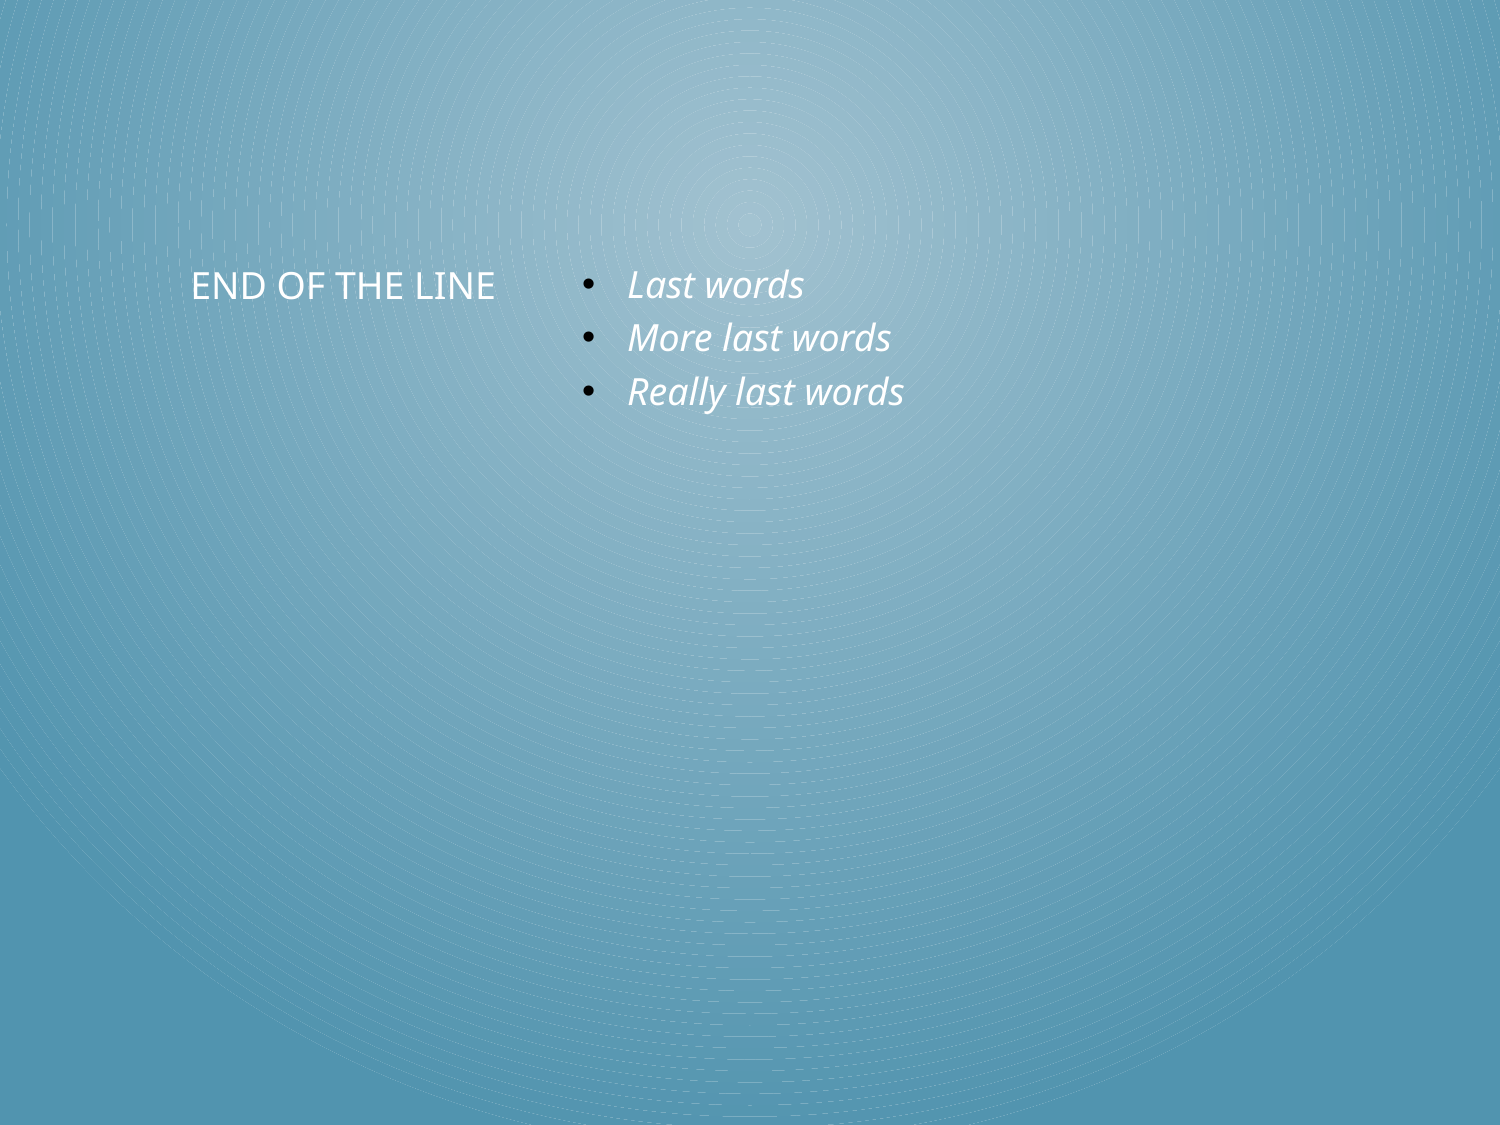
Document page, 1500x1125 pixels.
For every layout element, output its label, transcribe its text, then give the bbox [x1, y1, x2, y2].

list Last words More last words Really last words [566, 253, 1261, 892]
title End of the line [175, 254, 516, 580]
